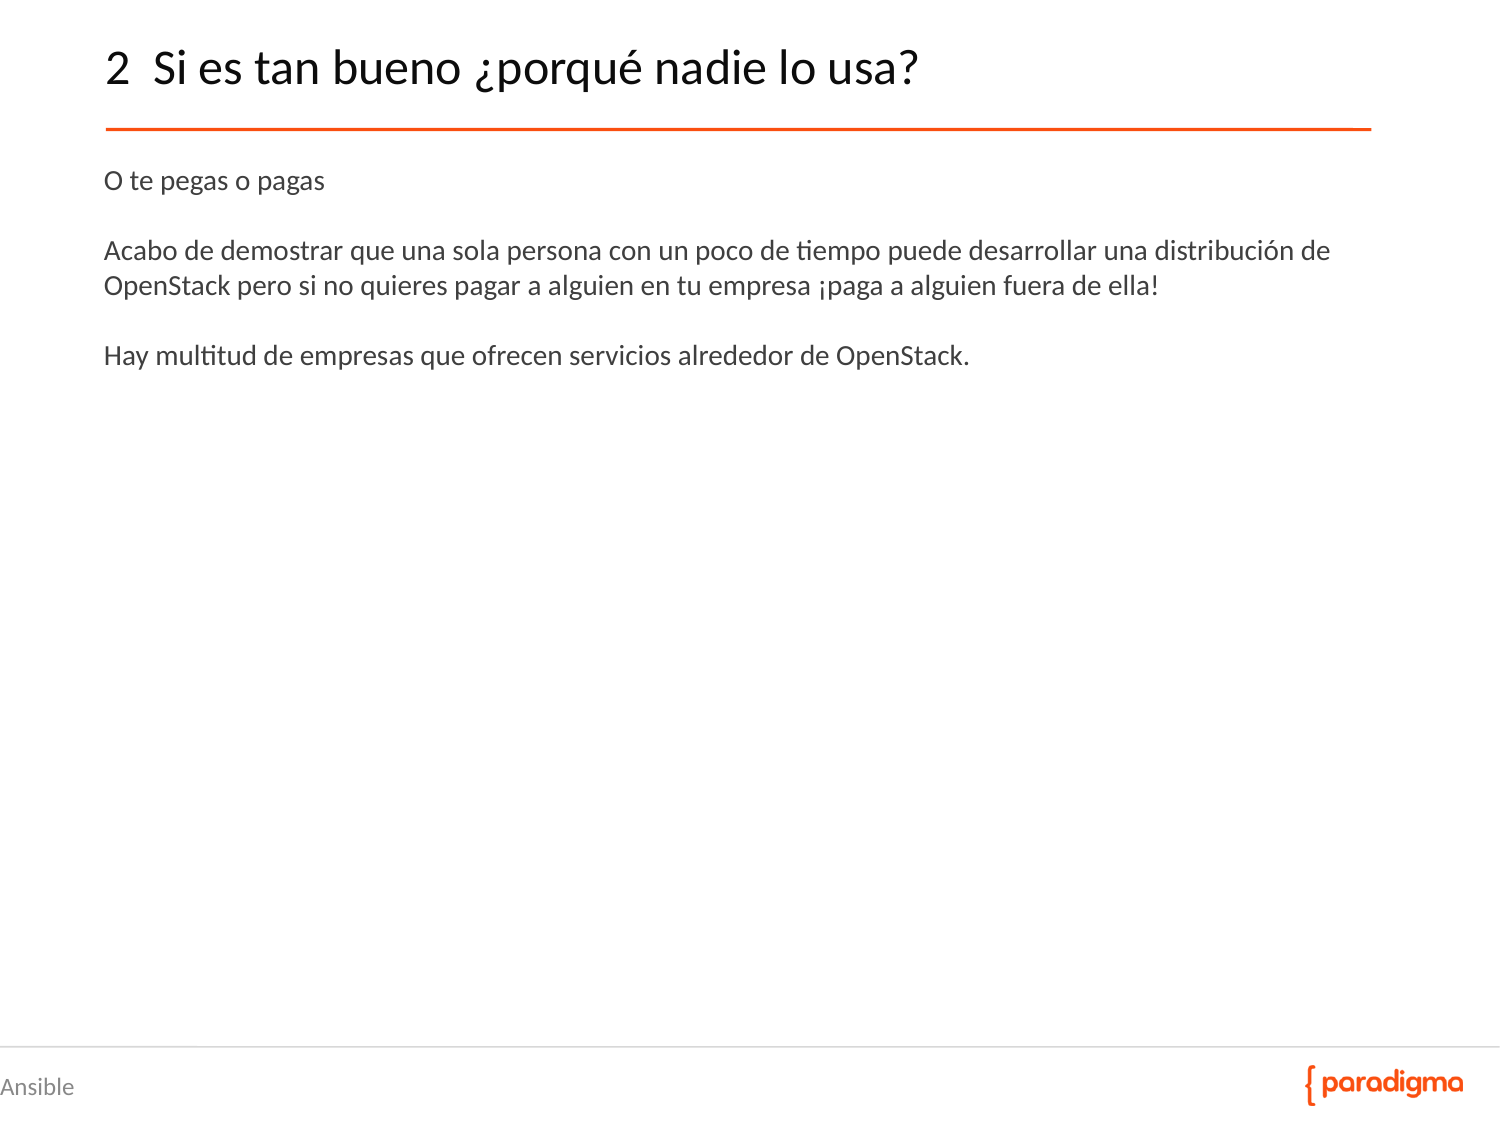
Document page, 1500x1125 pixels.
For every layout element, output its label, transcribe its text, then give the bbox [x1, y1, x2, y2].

text_box Ansible [0, 1048, 1223, 1125]
picture [1305, 1065, 1463, 1107]
text_box 2 Si es tan bueno ¿porqué nadie lo usa? [105, 0, 1395, 130]
text_box O te pegas o pagas Acabo de demostrar que una sola persona con un poco de tiempo puede desarrollar una distribución de OpenStack pero si no quieres pagar a alguien en tu empresa ¡paga a alguien fuera de ella! Hay multitud de empresas que ofrecen servicios alrededor de OpenStack. [104, 154, 1393, 932]
